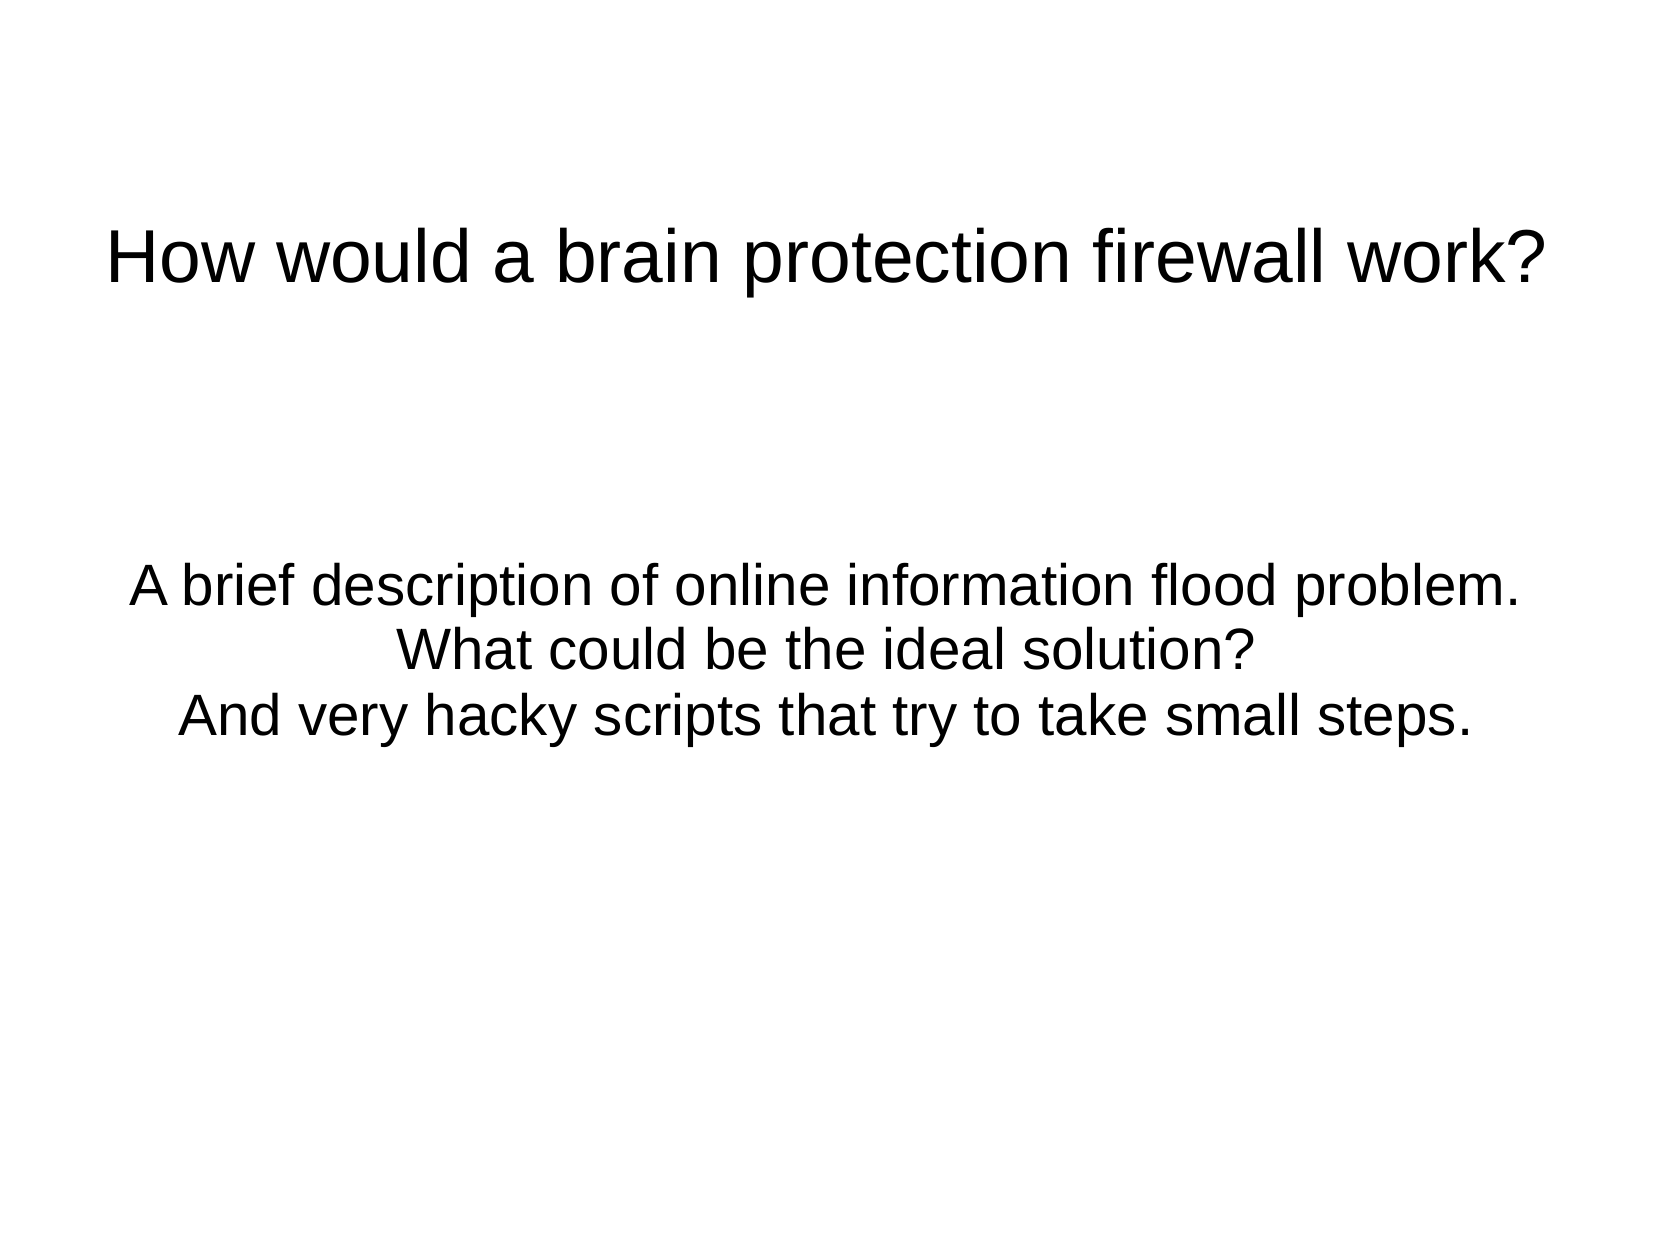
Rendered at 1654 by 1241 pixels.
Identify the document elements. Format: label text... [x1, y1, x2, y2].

subtitle A brief description of online information flood problem. What could be the ideal solution? And very hacky scripts that try to take small steps. [82, 290, 1571, 1010]
title How would a brain protection firewall work? [82, 152, 1571, 290]
